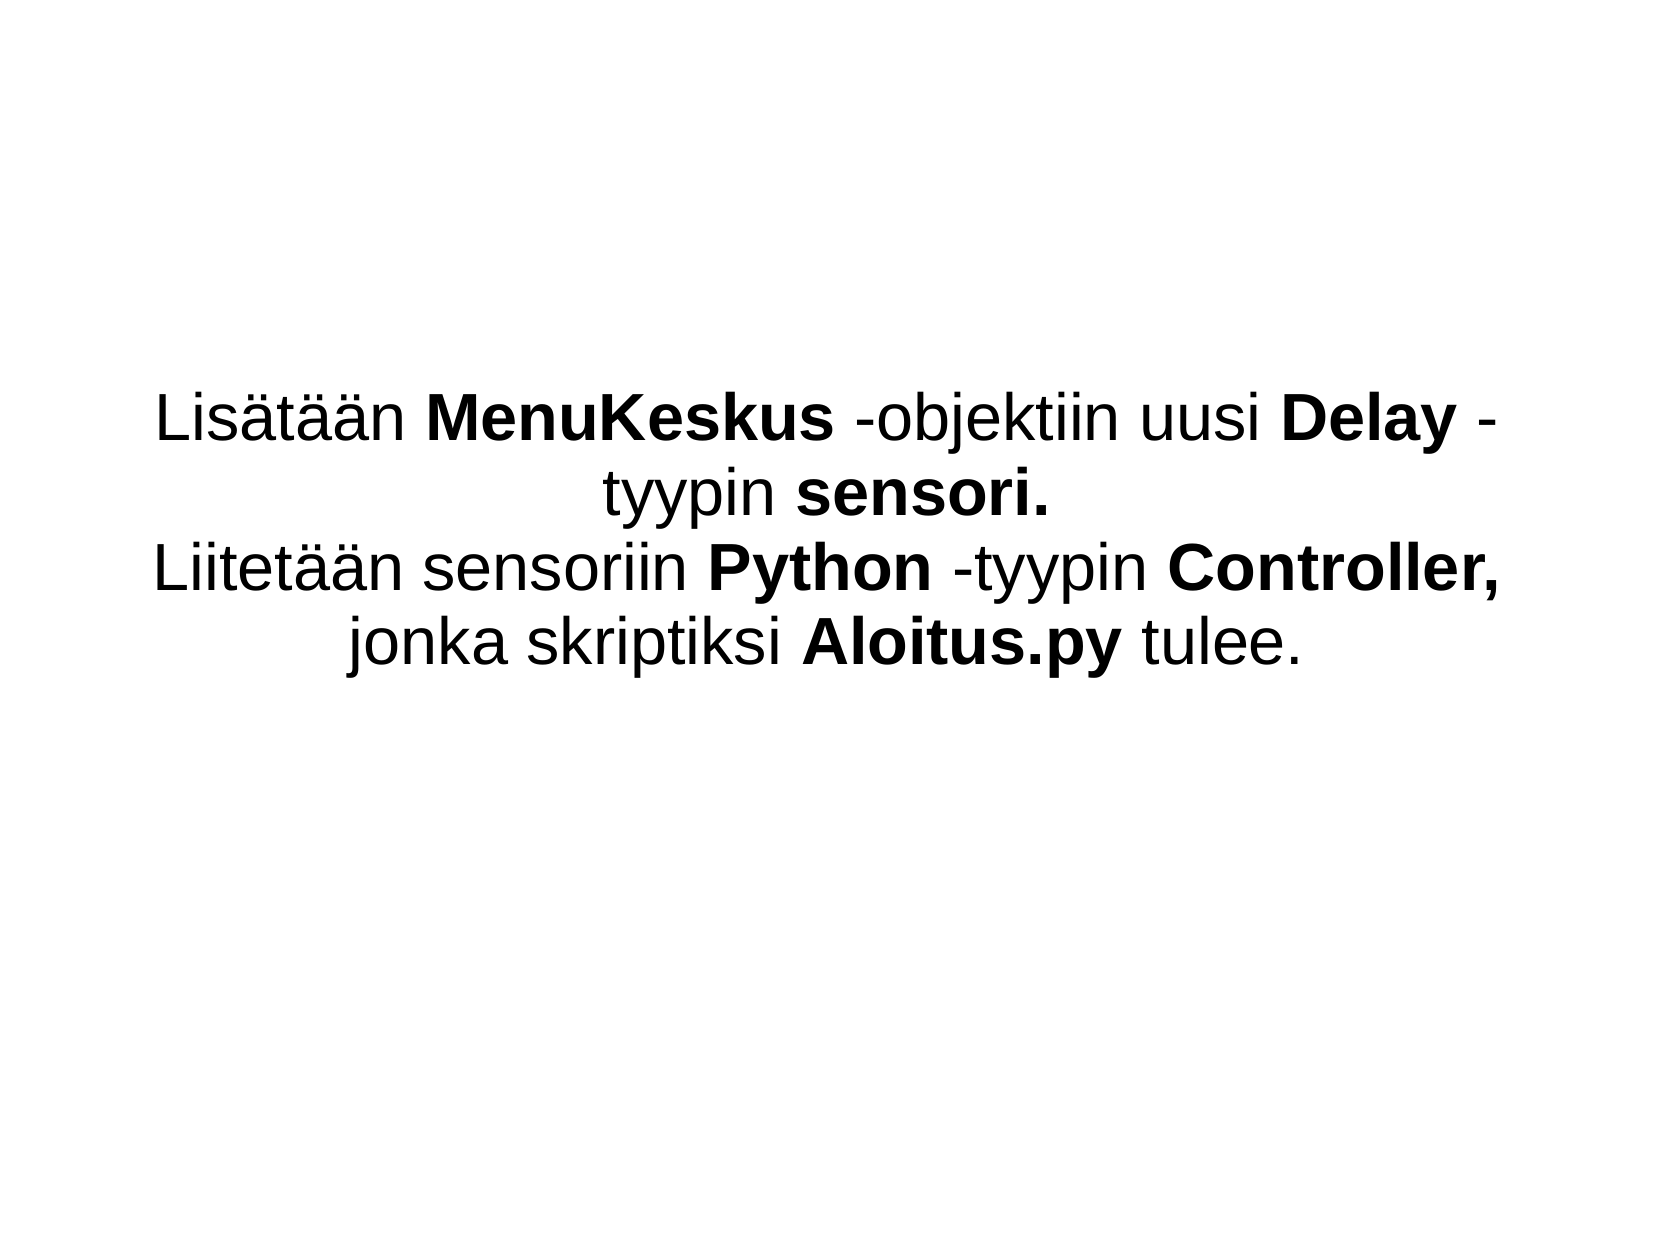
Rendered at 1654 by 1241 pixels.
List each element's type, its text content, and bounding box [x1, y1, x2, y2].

subtitle Lisätään MenuKeskus -objektiin uusi Delay -tyypin sensori. Liitetään sensoriin Python -tyypin Controller, jonka skriptiksi Aloitus.py tulee. [82, 49, 1571, 1010]
